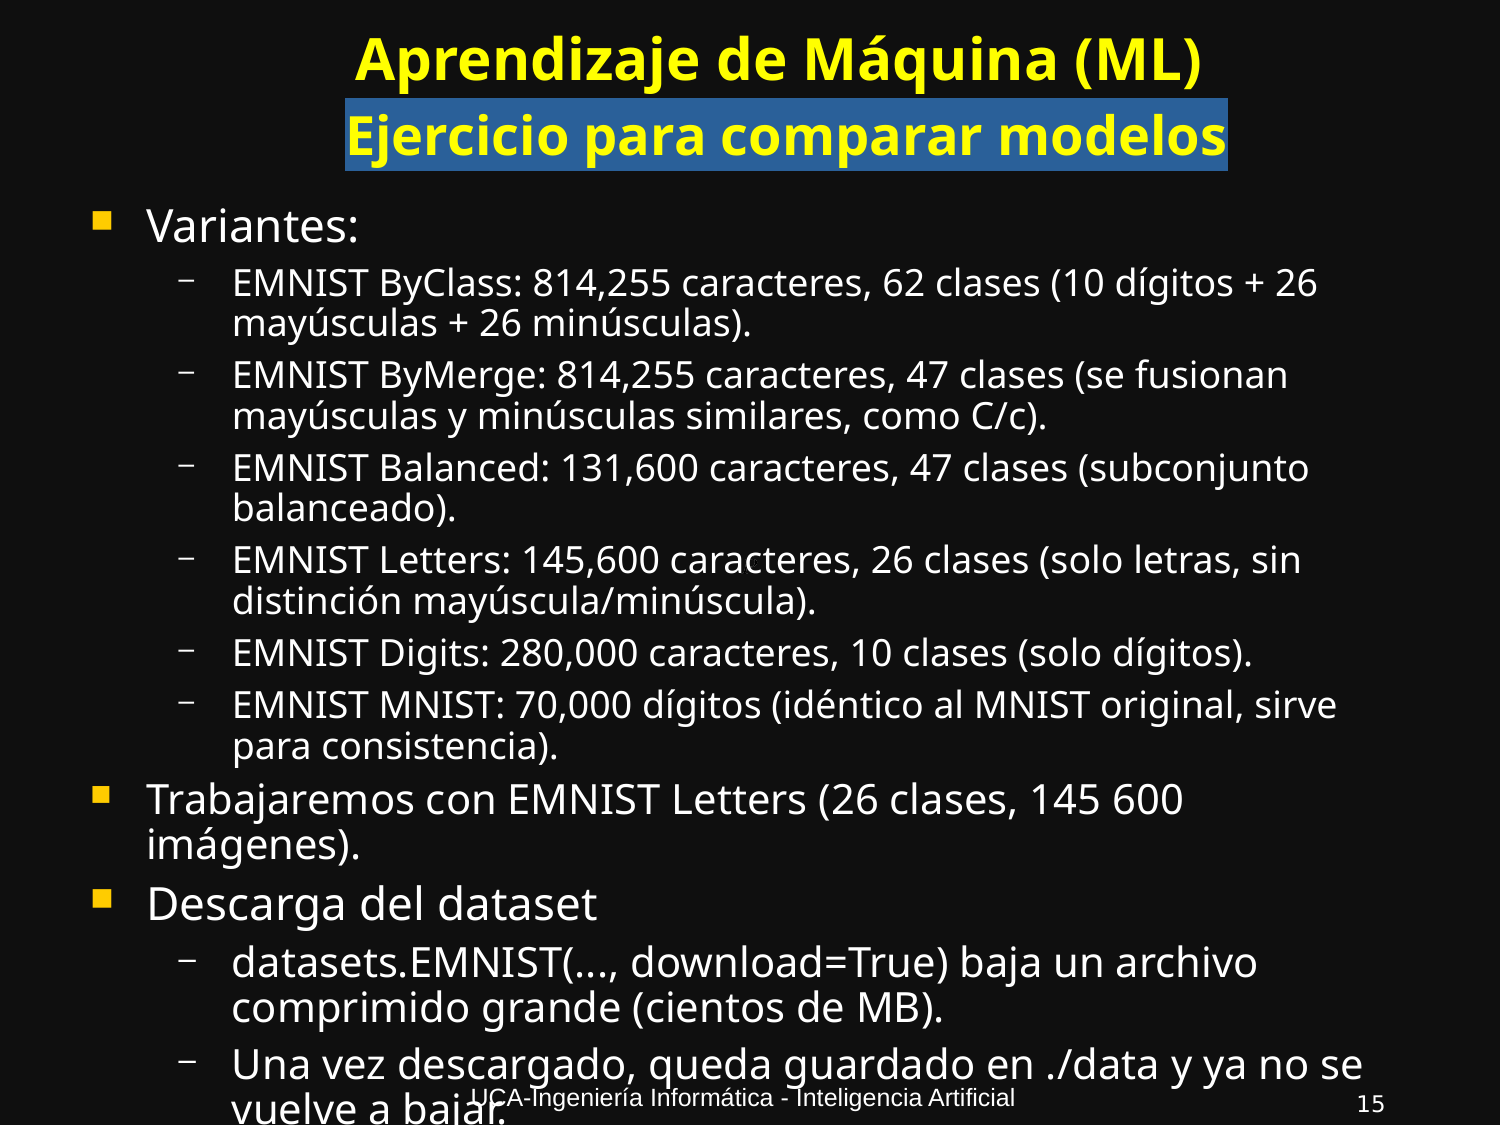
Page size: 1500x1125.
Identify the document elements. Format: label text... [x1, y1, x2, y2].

title Aprendizaje de Máquina (ML) Ejercicio para comparar modelos [75, 38, 1463, 152]
text_box Variantes: EMNIST ByClass: 814,255 caracteres, 62 clases (10 dígitos + 26 mayúsculas + 26 minúsculas). EMNIST ByMerge: 814,255 caracteres, 47 clases (se fusionan mayúsculas y minúsculas similares, como C/c). EMNIST Balanced: 131,600 caracteres, 47 clases (subconjunto balanceado). EMNIST Letters: 145,600 caracteres, 26 clases (solo letras, sin distinción mayúscula/minúscula). EMNIST Digits: 280,000 caracteres, 10 clases (solo dígitos). EMNIST MNIST: 70,000 dígitos (idéntico al MNIST original, sirve para consistencia). Trabajaremos con EMNIST Letters (26 clases, 145 600 imágenes). Descarga del dataset datasets.EMNIST(..., download=True) baja un archivo comprimido grande (cientos de MB). Una vez descargado, queda guardado en ./data y ya no se vuelve a bajar. [75, 195, 1426, 1051]
